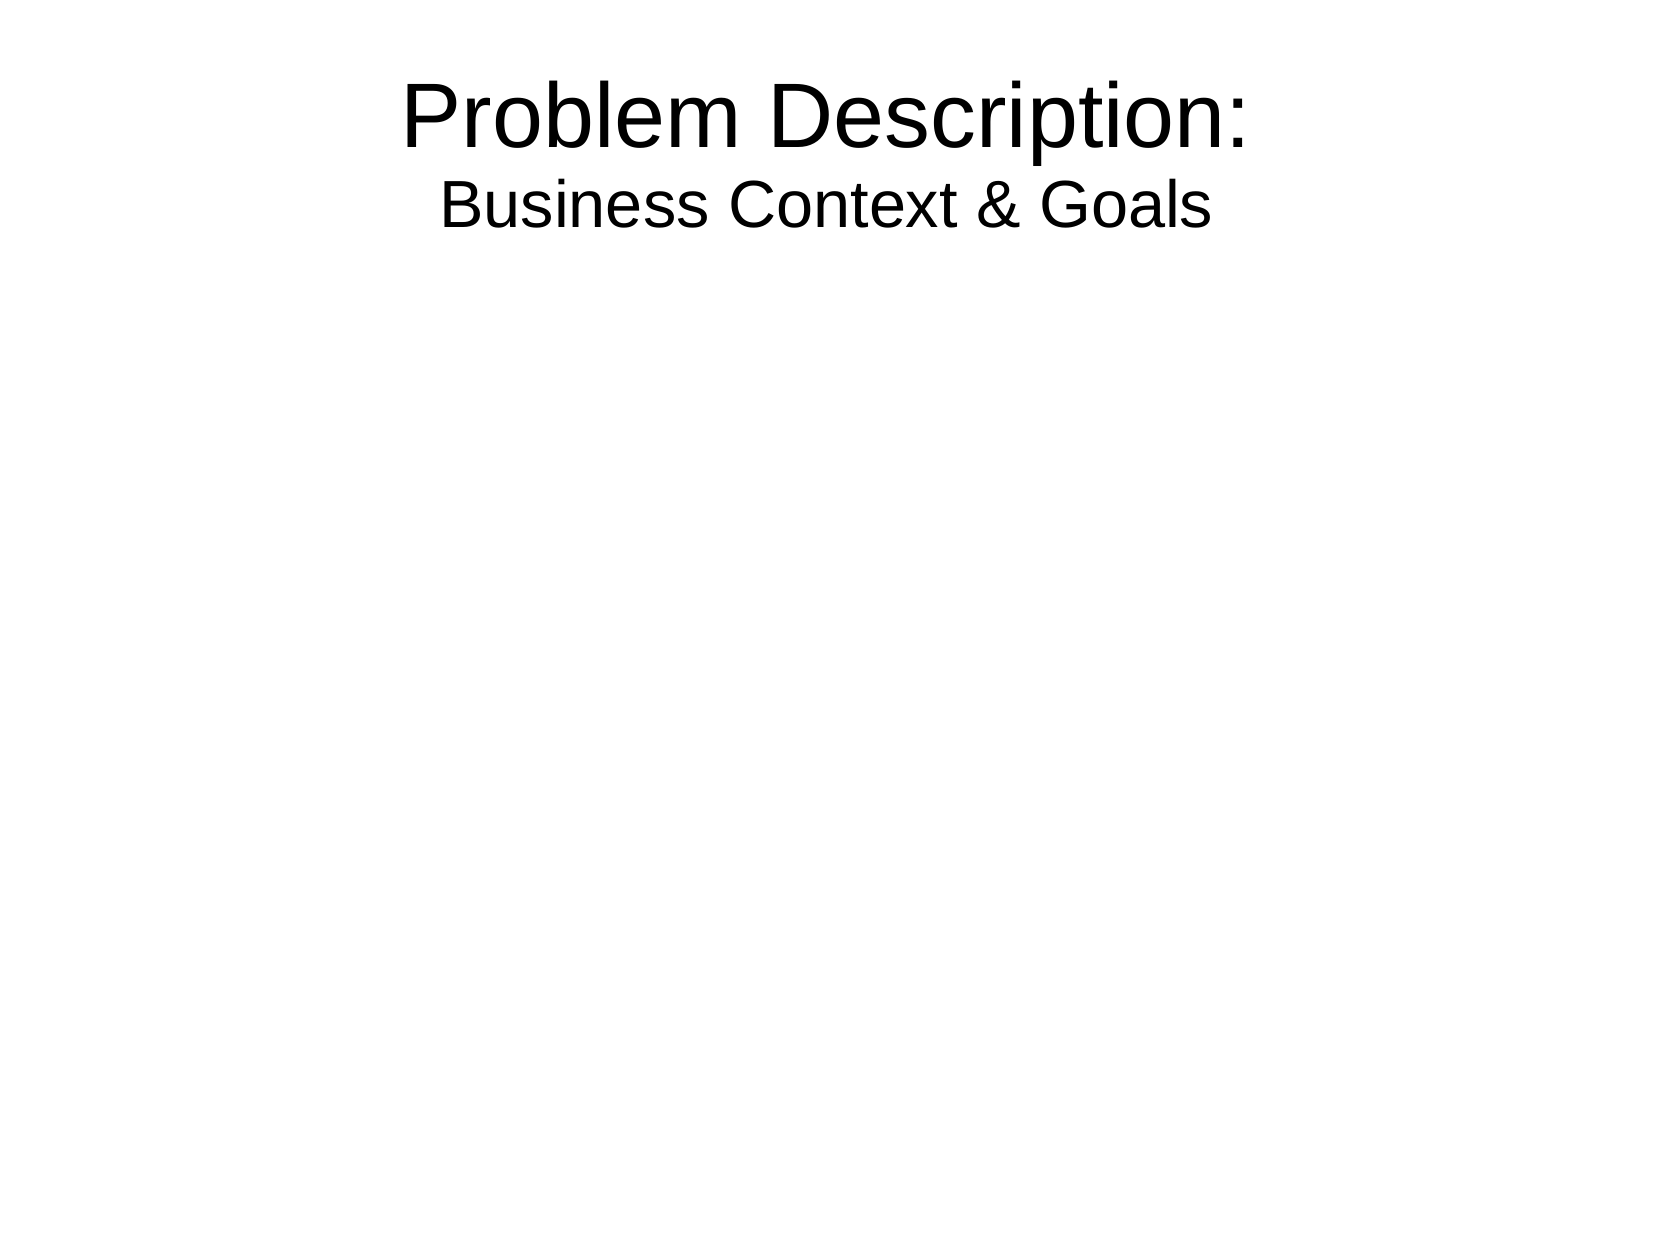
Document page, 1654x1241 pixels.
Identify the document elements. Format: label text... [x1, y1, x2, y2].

title Problem Description: Business Context & Goals [82, 49, 1571, 257]
